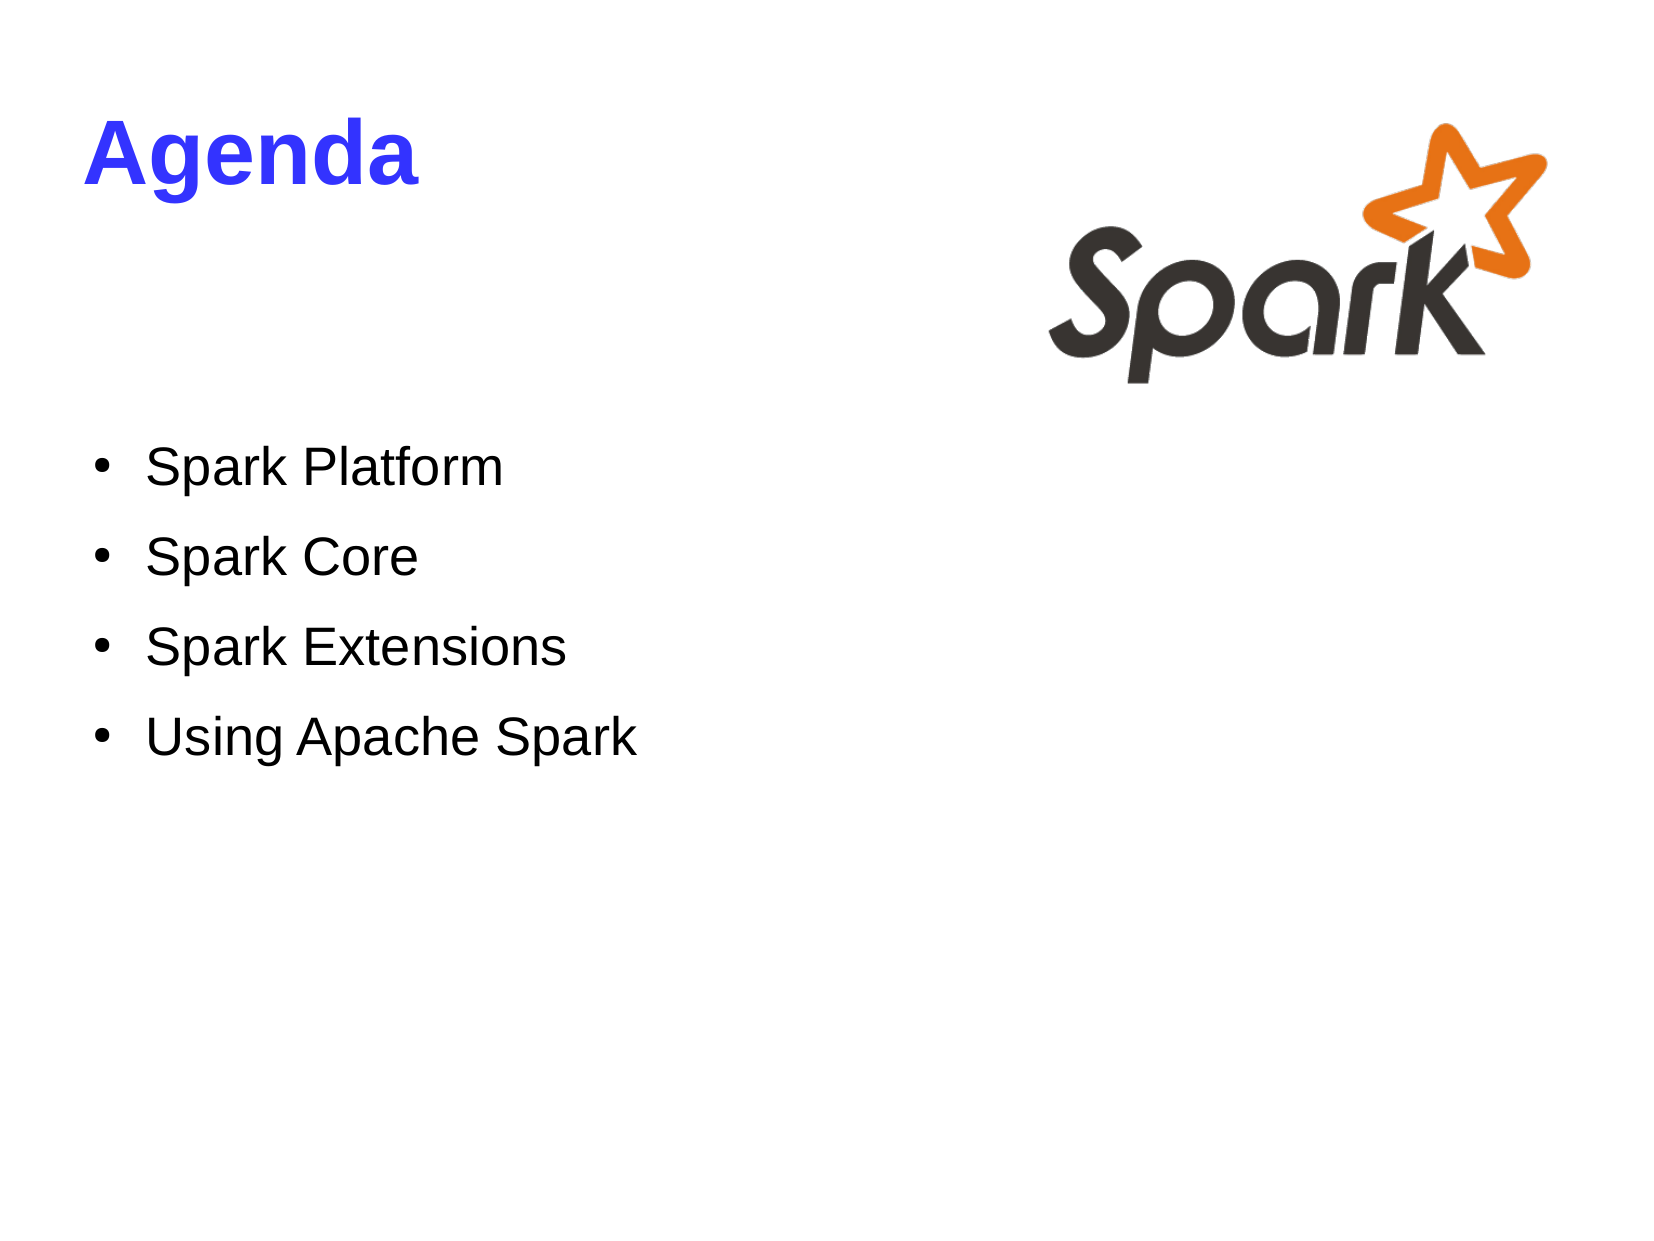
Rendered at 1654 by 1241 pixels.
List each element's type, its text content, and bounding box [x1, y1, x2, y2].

title Agenda [82, 49, 1571, 257]
list Spark Platform Spark Core Spark Extensions Using Apache Spark [75, 436, 1564, 796]
picture [840, 119, 1654, 481]
